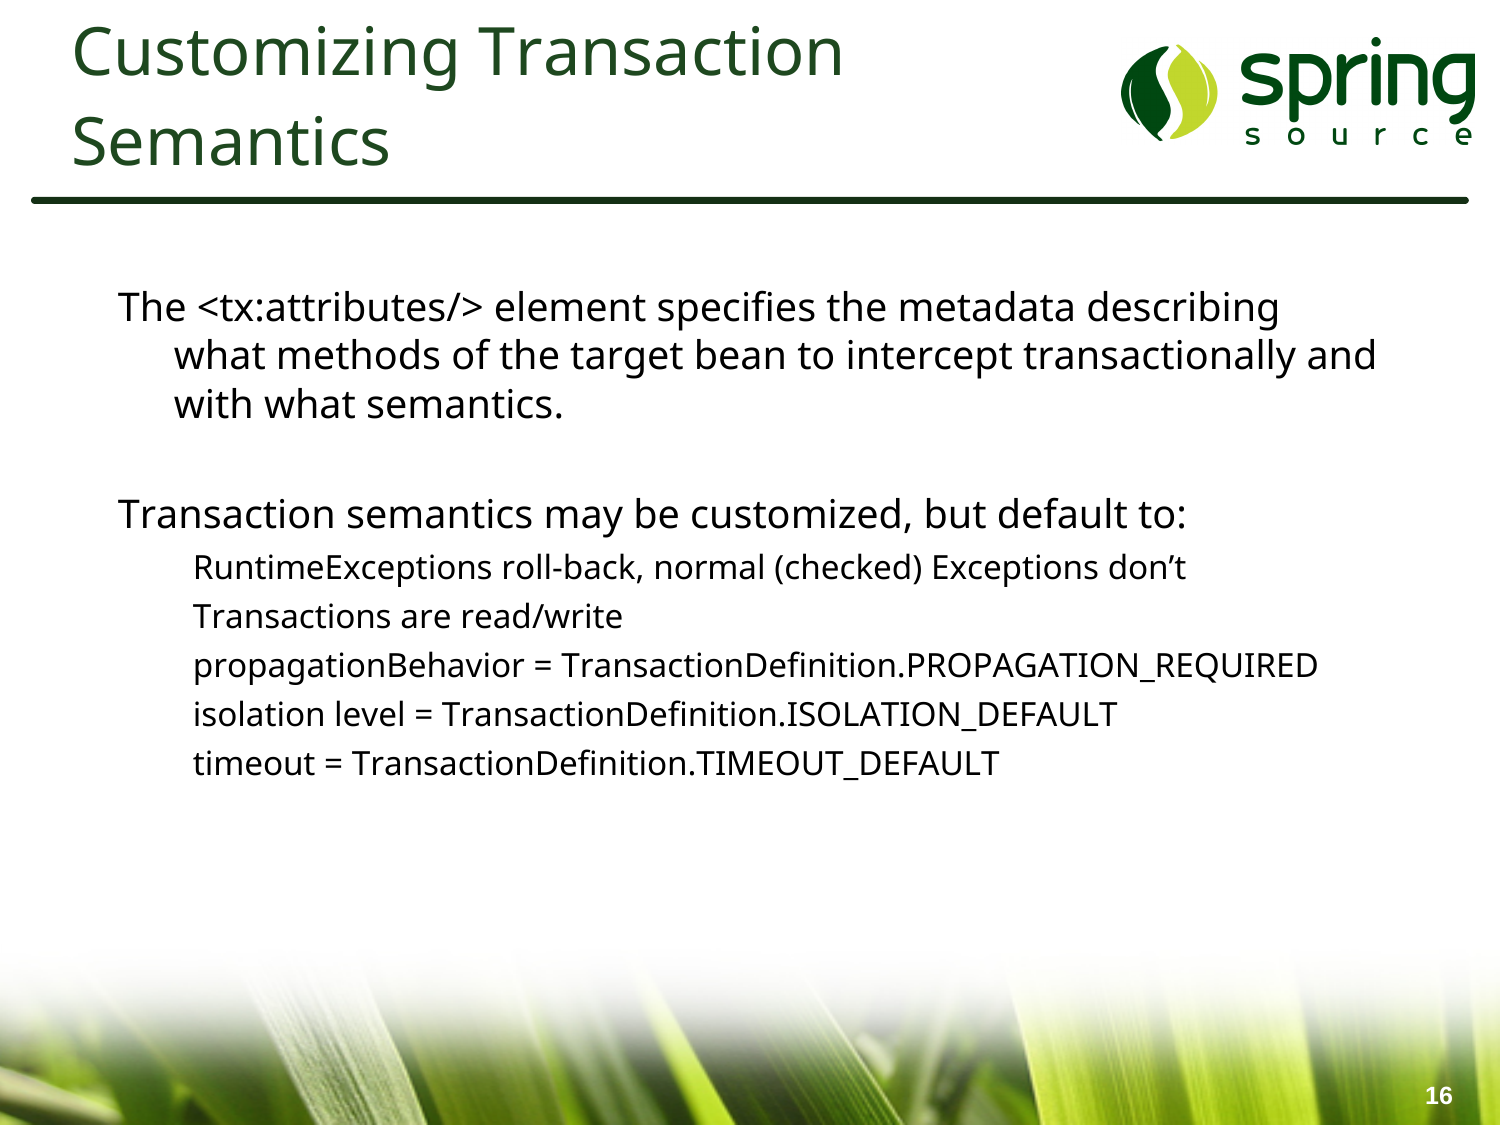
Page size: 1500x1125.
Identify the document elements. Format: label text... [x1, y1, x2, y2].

picture [1121, 37, 1475, 145]
title Customizing Transaction Semantics [56, 5, 1089, 184]
list The <tx:attributes/> element specifies the metadata describing what methods of the target bean to intercept transactionally and with what semantics. Transaction semantics may be customized, but default to: RuntimeExceptions roll-back, normal (checked) Exceptions don’t Transactions are read/write propagationBehavior = TransactionDefinition.PROPAGATION_REQUIRED isolation level = TransactionDefinition.ISOLATION_DEFAULT timeout = TransactionDefinition.TIMEOUT_DEFAULT [103, 275, 1394, 938]
picture [0, 944, 1500, 1125]
